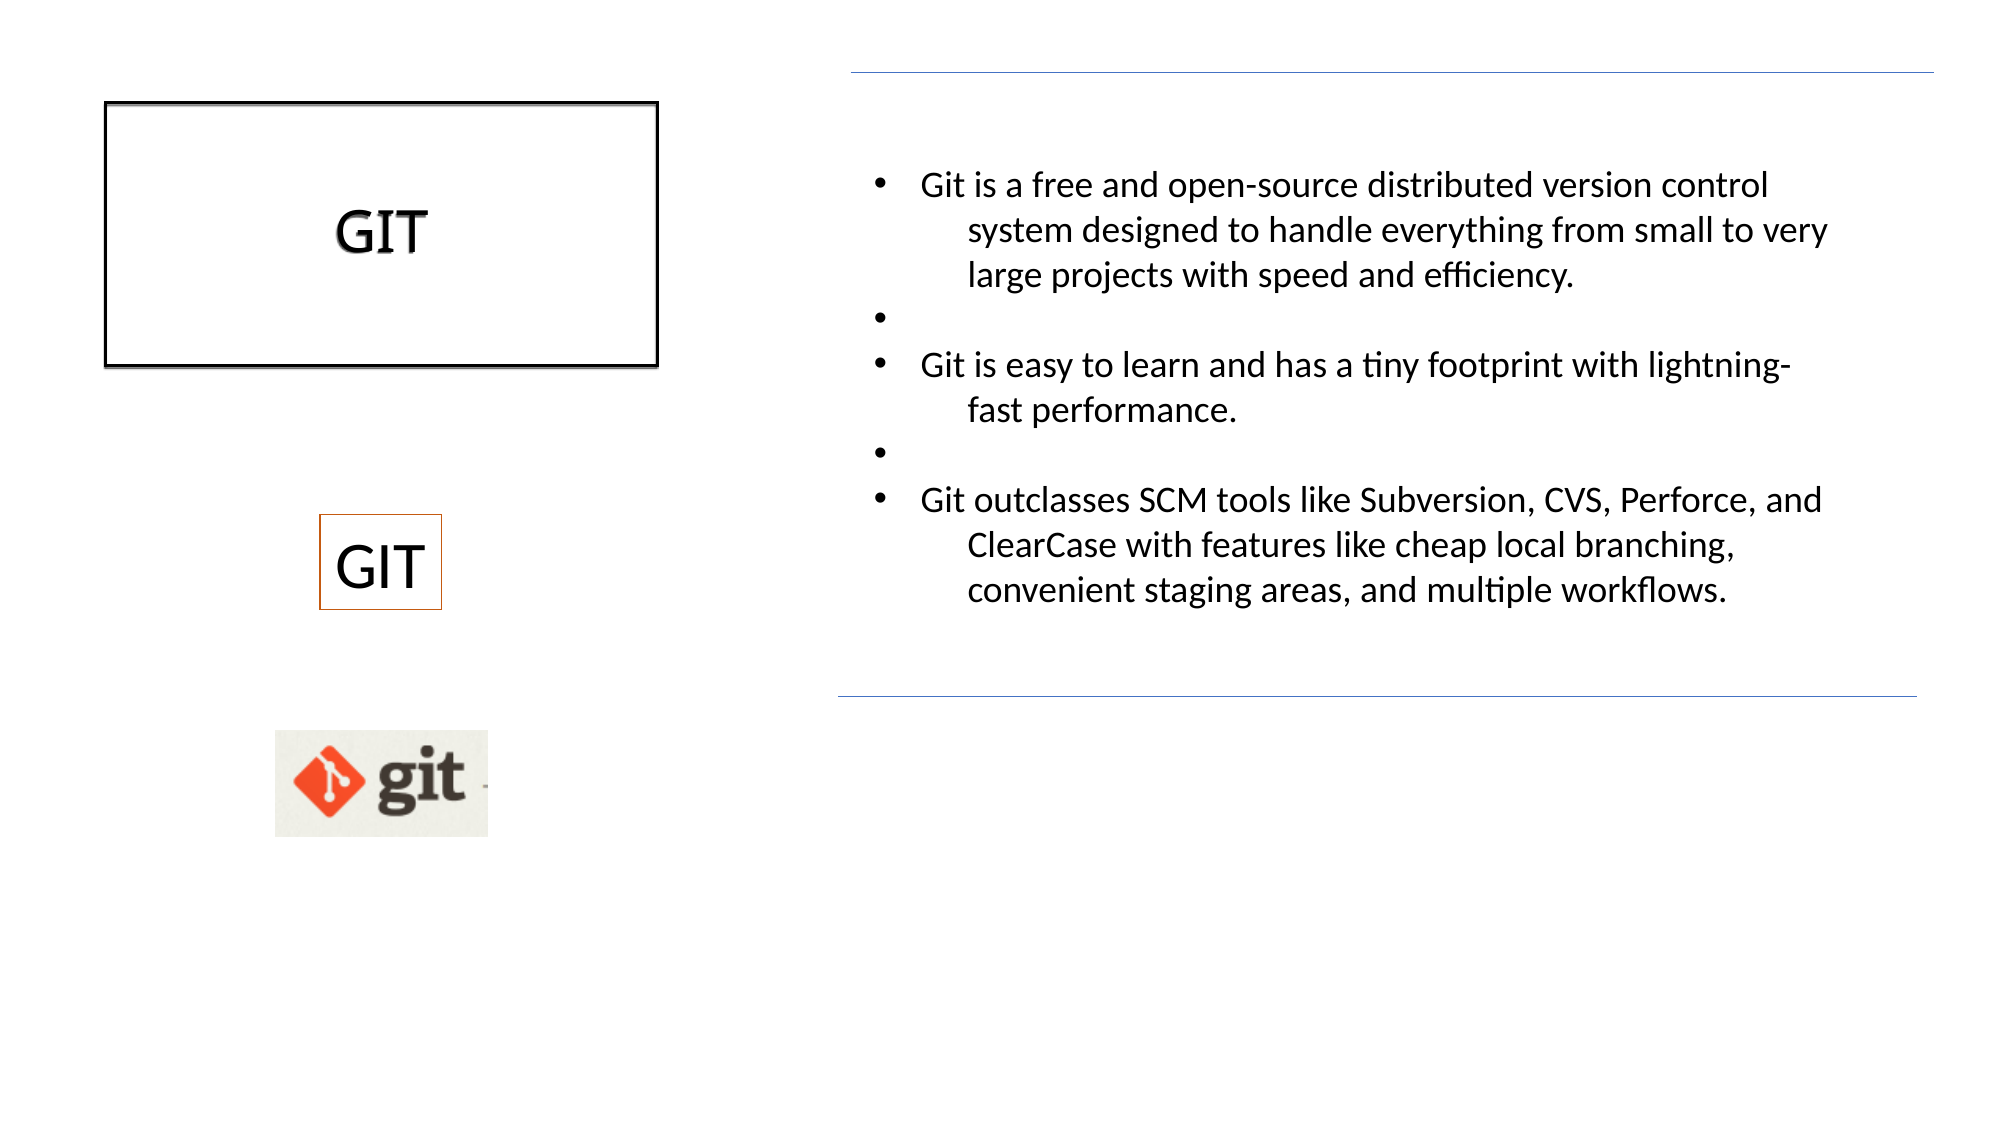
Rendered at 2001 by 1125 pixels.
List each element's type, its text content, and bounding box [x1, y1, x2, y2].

picture [275, 730, 488, 837]
title GIT [105, 102, 658, 366]
text_box Git is a free and open-source distributed version control system designed to handle everything from small to very large projects with speed and efficiency. Git is easy to learn and has a tiny footprint with lightning-fast performance. Git outclasses SCM tools like Subversion, CVS, Perforce, and ClearCase with features like cheap local branching, convenient staging areas, and multiple workflows. [858, 152, 1859, 622]
text_box GIT [320, 514, 441, 610]
